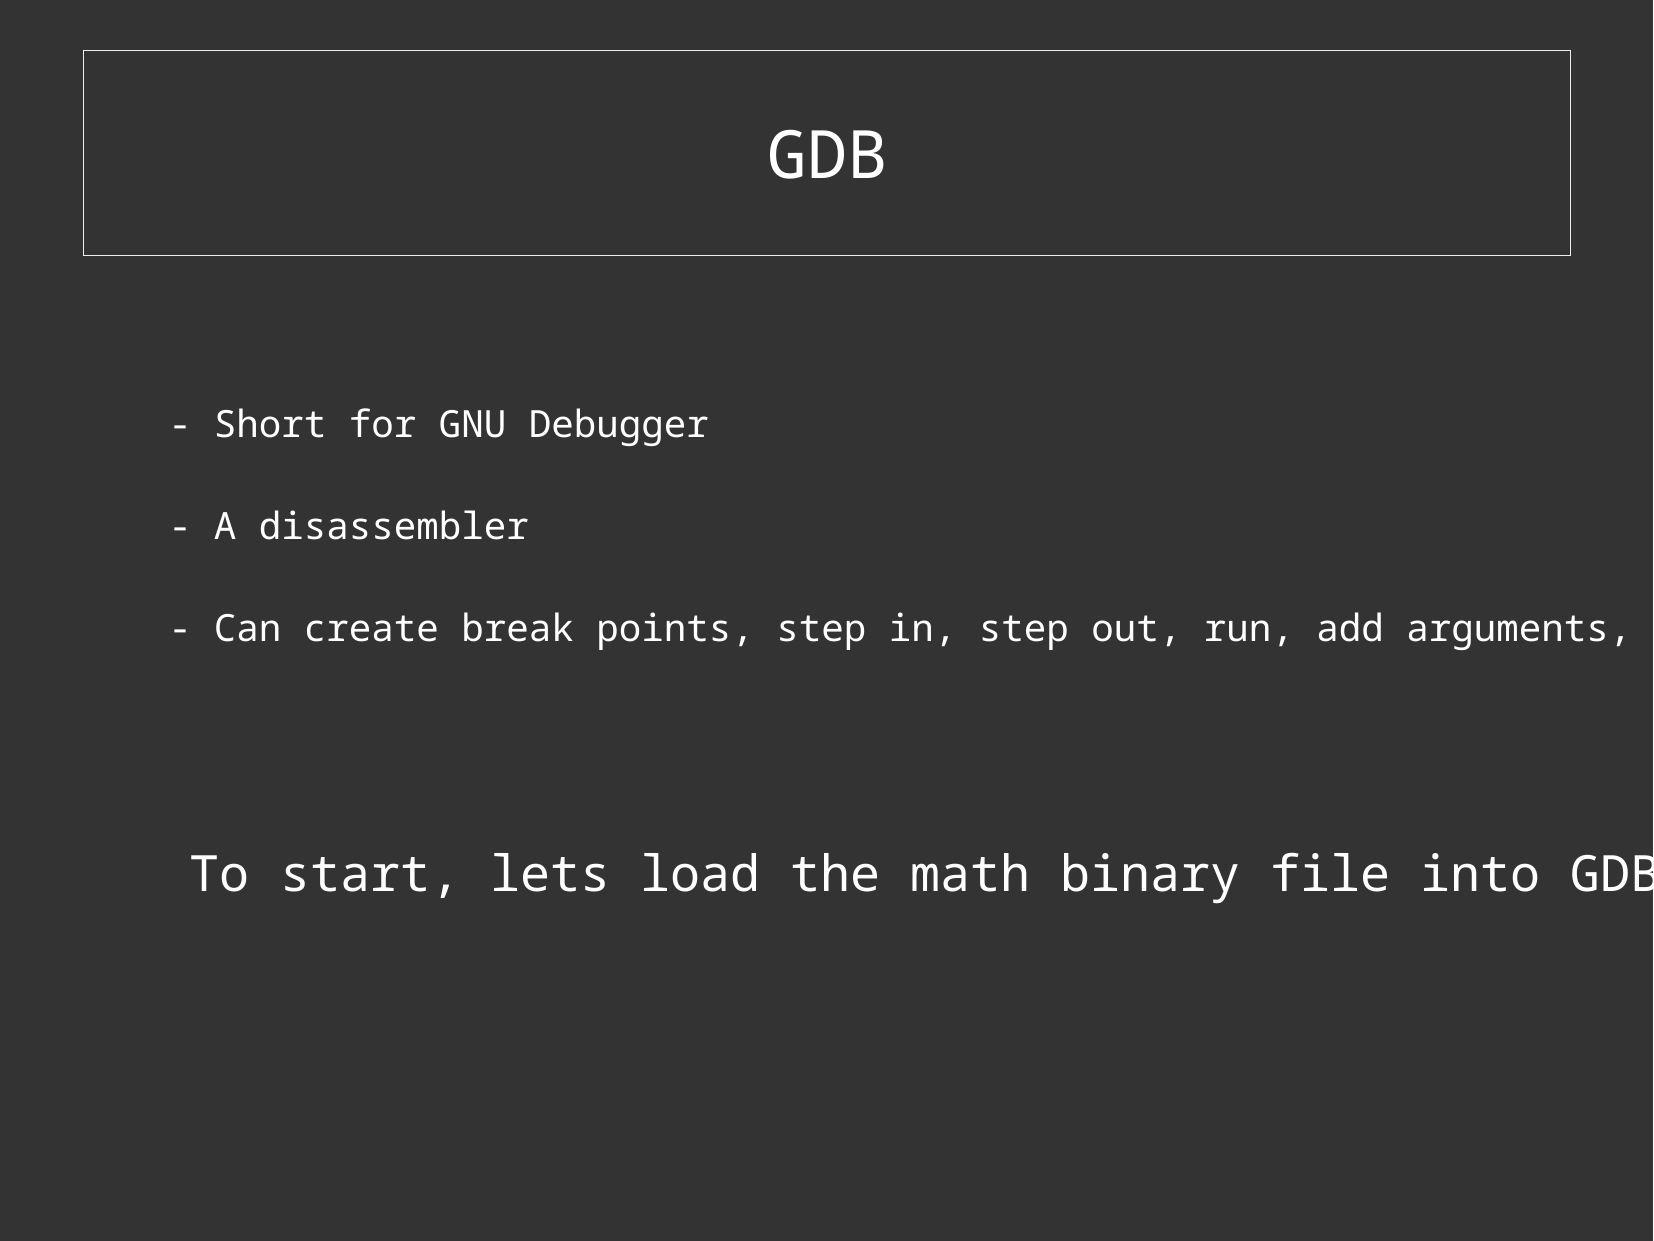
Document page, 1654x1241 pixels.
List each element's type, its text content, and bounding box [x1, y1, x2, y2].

text_box GDB [83, 50, 1571, 256]
text_box To start, lets load the math binary file into GDB. [175, 830, 1456, 946]
text_box - Short for GNU Debugger - A disassembler - Can create break points, step in, step out, run, add arguments, etc [154, 390, 1478, 593]
